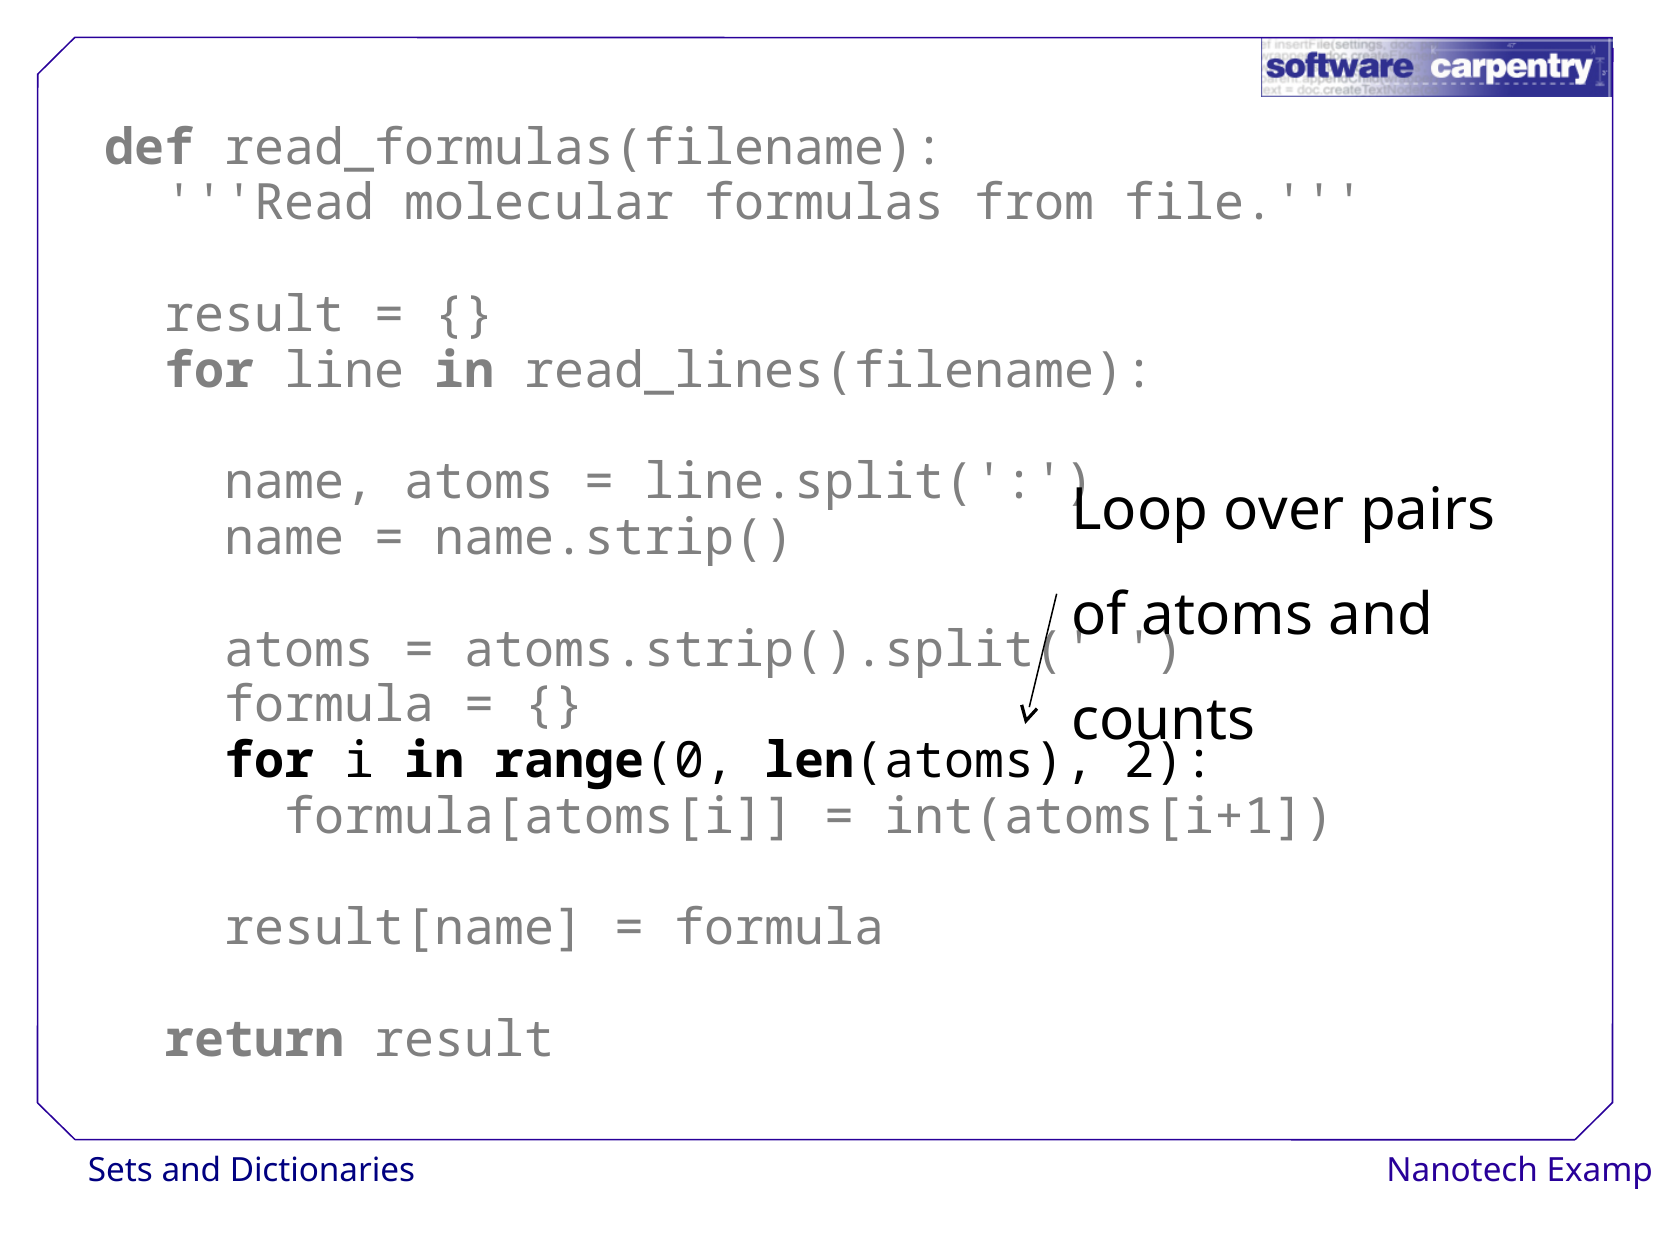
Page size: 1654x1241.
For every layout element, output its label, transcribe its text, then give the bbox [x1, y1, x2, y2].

picture [1261, 39, 1613, 97]
text_box Loop over pairs of atoms and counts [1056, 428, 1654, 759]
text_box def read_formulas(filename): '''Read molecular formulas from file.''' result = {} for line in read_lines(filename): name, atoms = line.split(':') name = name.strip() atoms = atoms.strip().split(' ') formula = {} for i in range(0, len(atoms), 2): formula[atoms[i]] = int(atoms[i+1]) result[name] = formula return result [89, 112, 1177, 1093]
